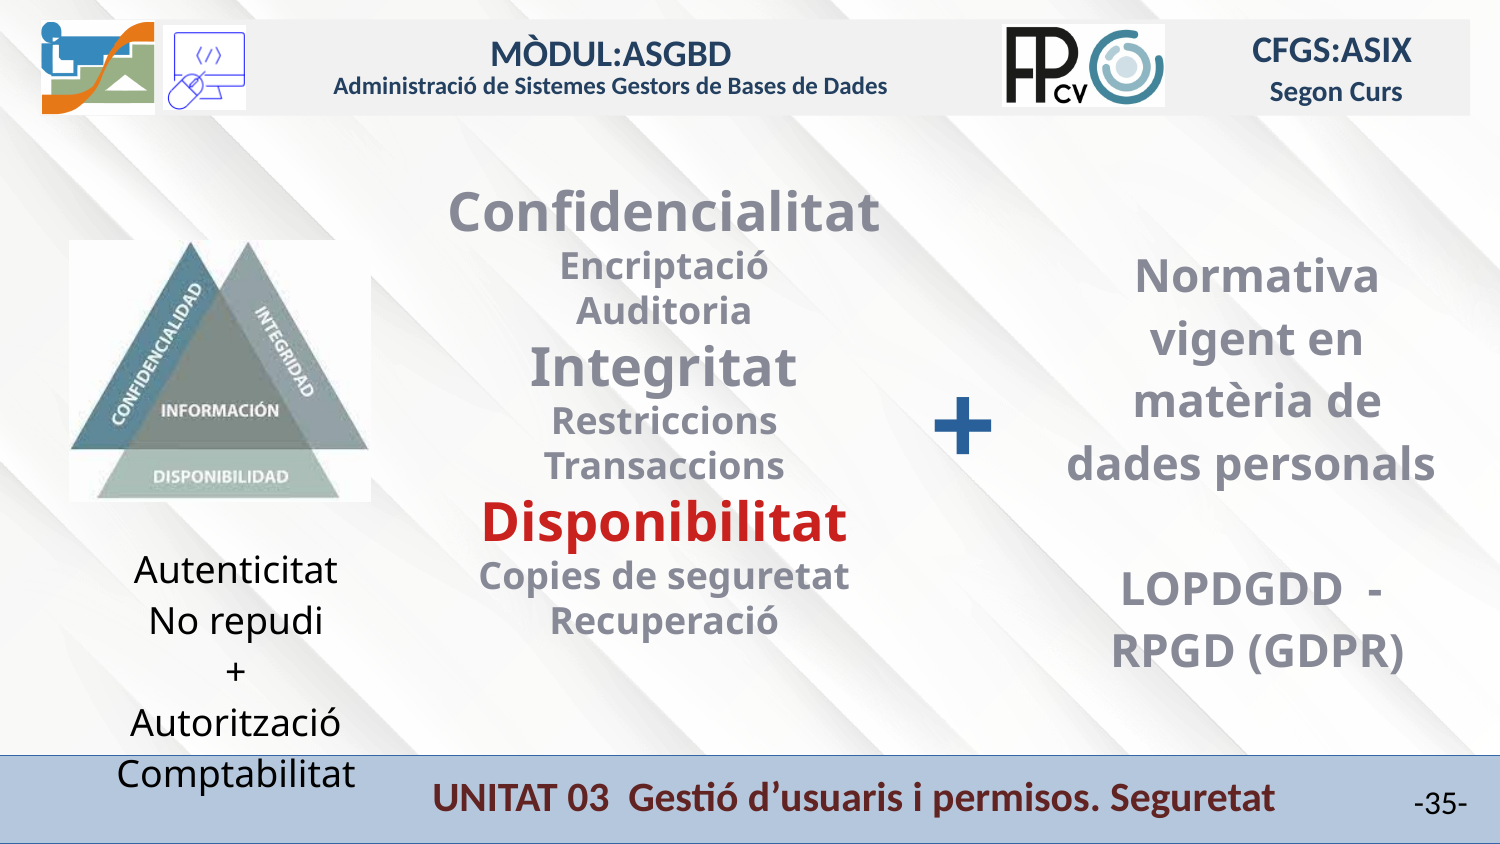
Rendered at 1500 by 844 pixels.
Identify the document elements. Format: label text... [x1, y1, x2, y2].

picture [0, 0, 1500, 755]
title Confidencialitat Encriptació Auditoria Integritat Restriccions Transaccions Disponibilitat Copies de seguretat Recuperació [442, 177, 886, 709]
text_box + [915, 354, 1034, 495]
text_box Autenticitat No repudi + Autorització Comptabilitat [59, 535, 413, 739]
text_box Normativa vigent en matèria de dades personals LOPDGDD - RPGD (GDPR) [1050, 236, 1464, 628]
